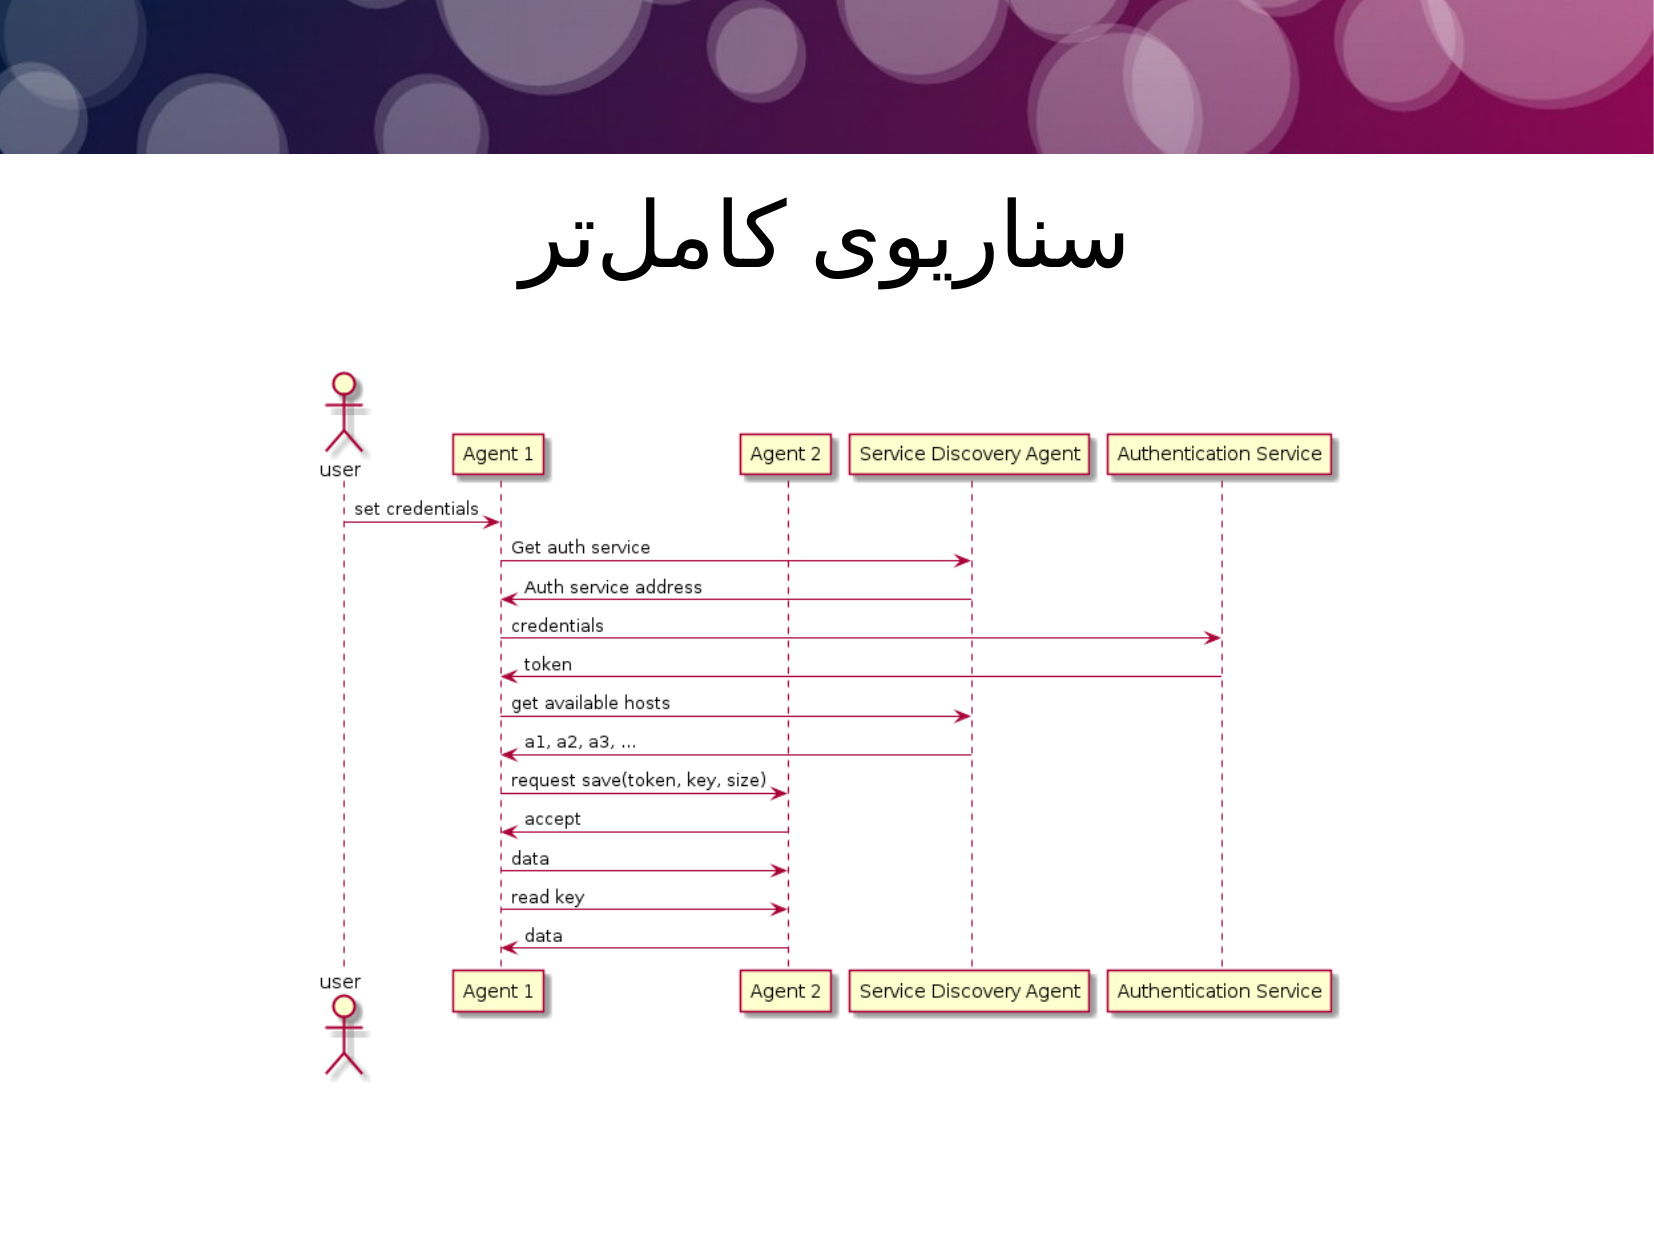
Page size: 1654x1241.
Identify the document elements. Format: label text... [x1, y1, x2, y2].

picture [0, 0, 1654, 154]
picture [309, 366, 1344, 1087]
title سناریوی کامل‌تر [82, 159, 1571, 331]
